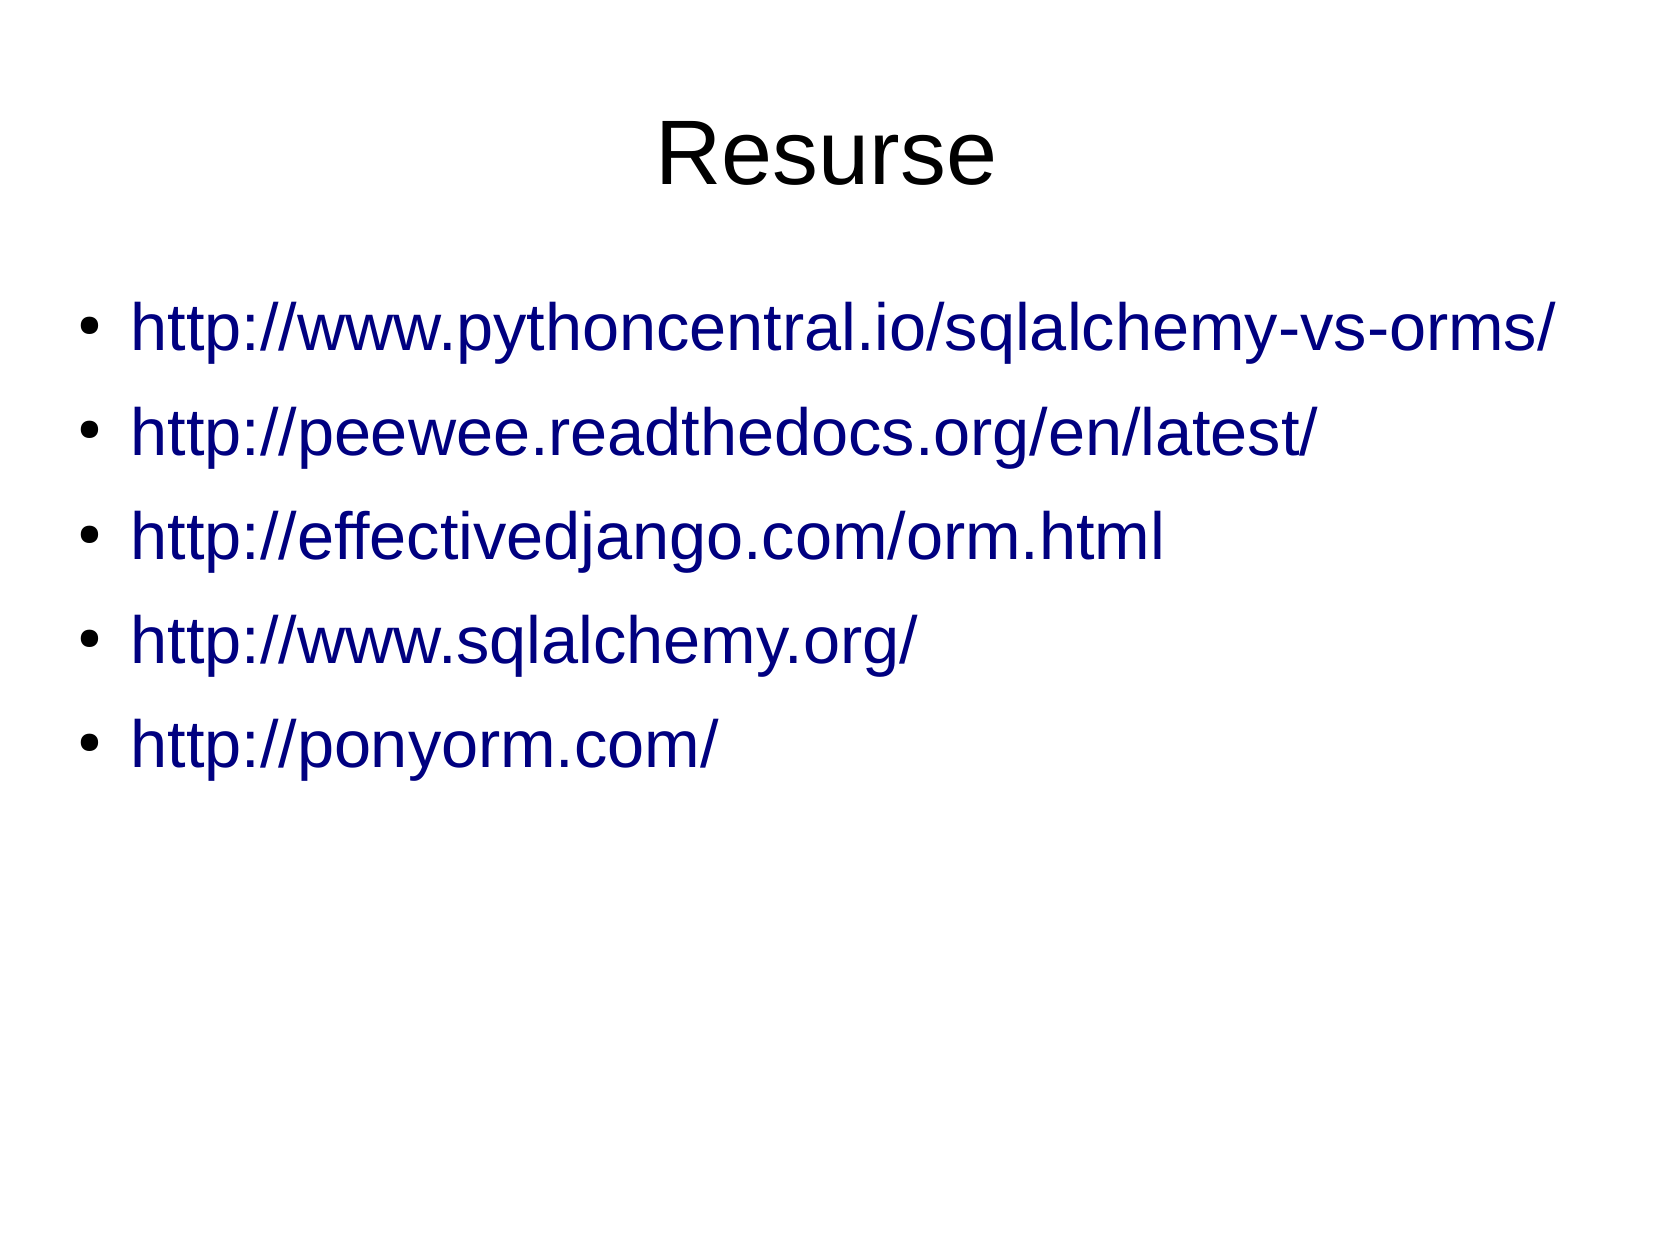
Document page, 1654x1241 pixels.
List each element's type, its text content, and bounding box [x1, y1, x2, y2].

list http://www.pythoncentral.io/sqlalchemy-vs-orms/ http://peewee.readthedocs.org/en/latest/ http://effectivedjango.com/orm.html http://www.sqlalchemy.org/ http://ponyorm.com/ [60, 290, 1606, 1010]
title Resurse [82, 49, 1571, 257]
